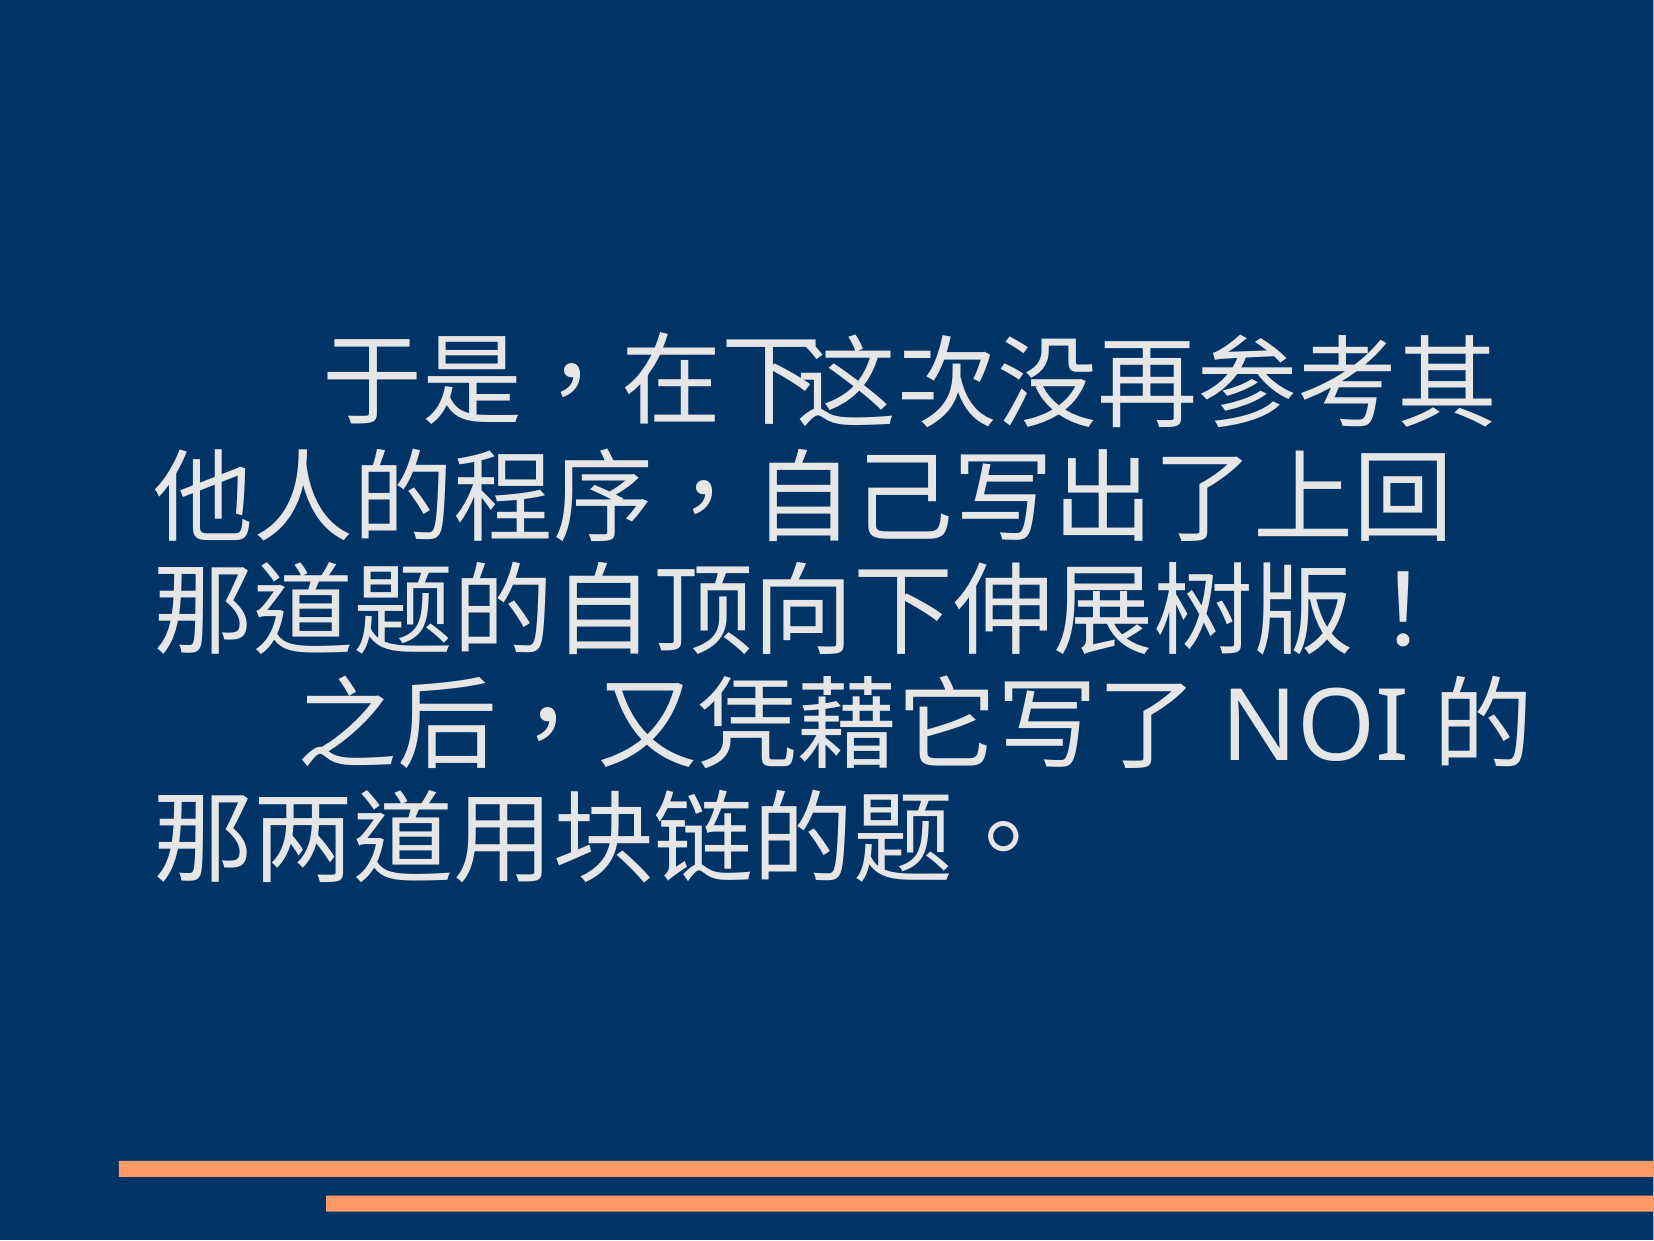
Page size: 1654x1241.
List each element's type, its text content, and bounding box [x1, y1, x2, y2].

list 于是，在下 [121, 322, 1560, 1132]
text_box 这次没再参考其他人的程序，自己写出了上回那道题的自顶向下伸展树版！ 之后，又凭藉它写了NOI的那两道用块链的题。 [97, 324, 1536, 1134]
